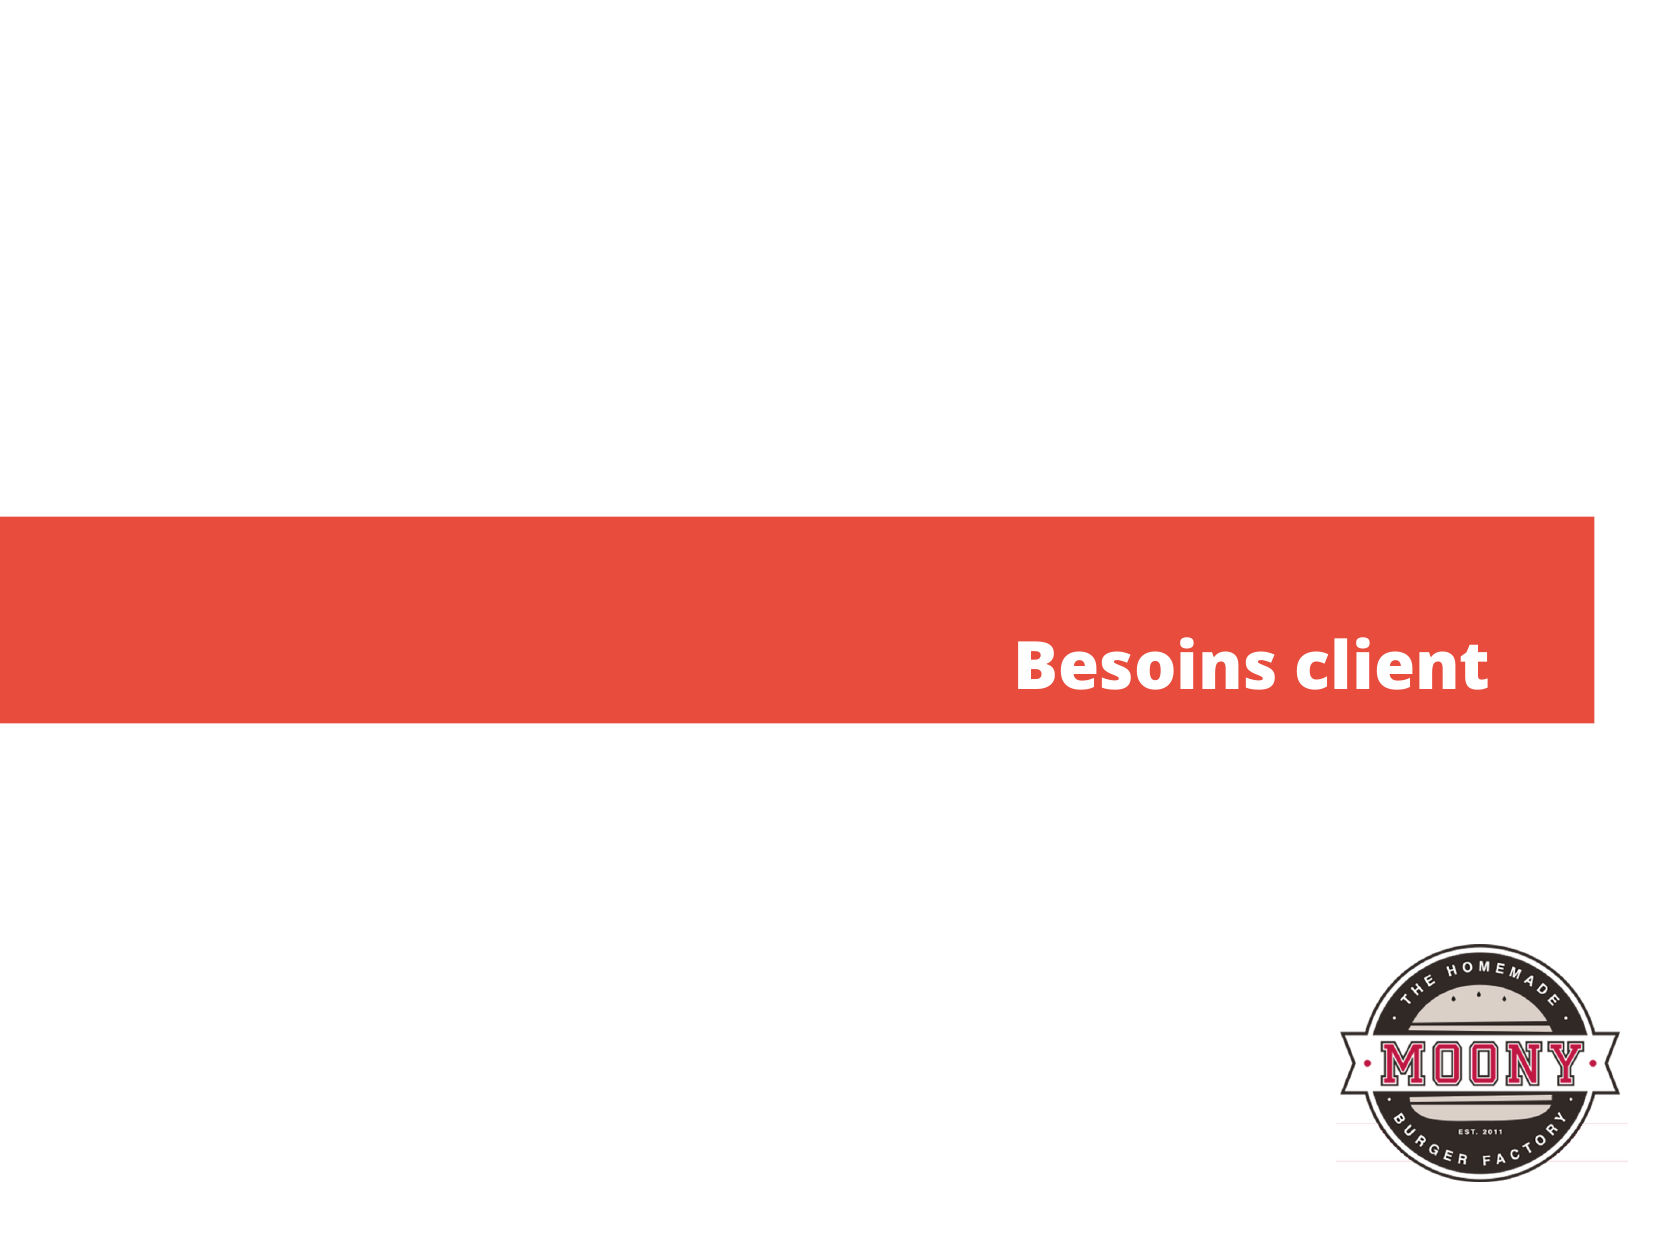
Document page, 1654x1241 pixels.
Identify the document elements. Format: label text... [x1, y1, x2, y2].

title Besoins client [1013, 561, 1616, 709]
picture [1336, 944, 1628, 1182]
